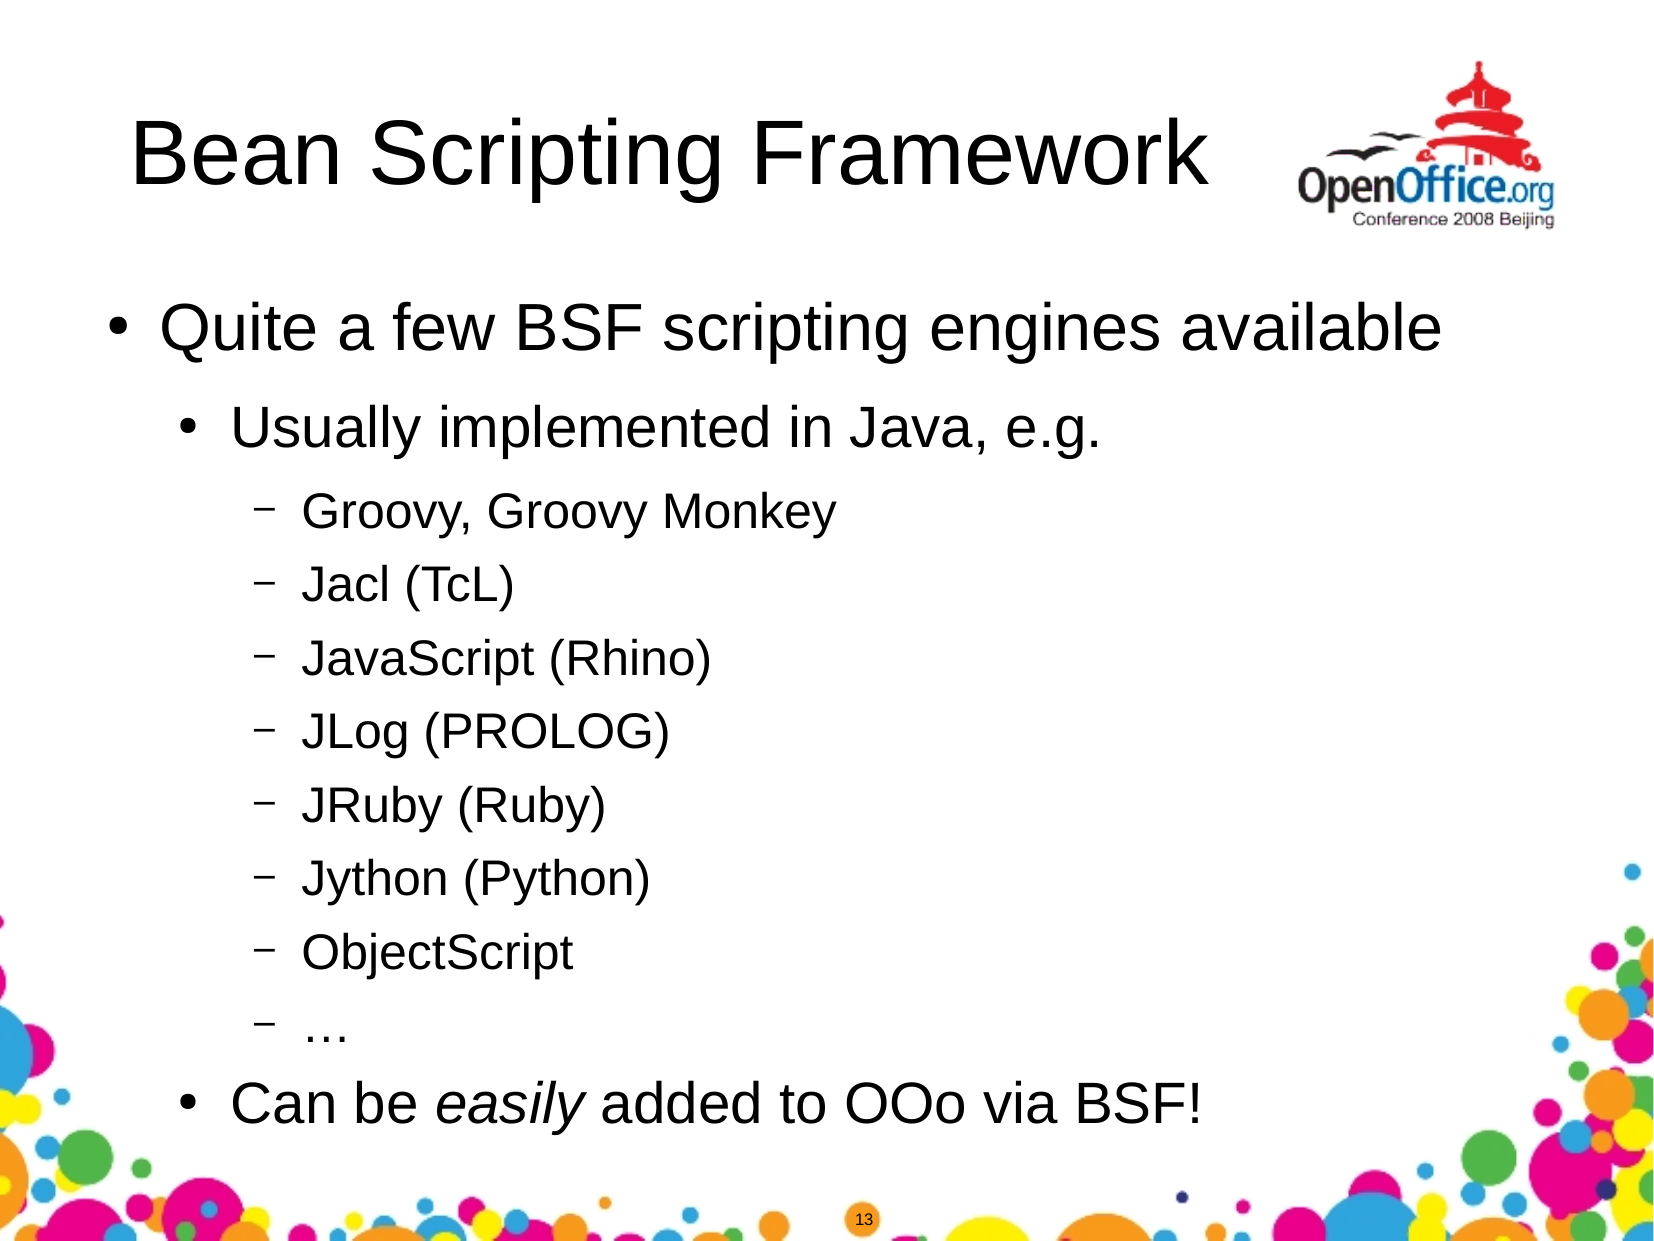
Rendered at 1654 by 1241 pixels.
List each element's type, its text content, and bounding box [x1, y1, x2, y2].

picture [0, 810, 1654, 1241]
picture [1285, 51, 1569, 250]
title Bean Scripting Framework [82, 49, 1258, 257]
list Quite a few BSF scripting engines available Usually implemented in Java, e.g. Groovy, Groovy Monkey Jacl (TcL) JavaScript (Rhino) JLog (PROLOG) JRuby (Ruby) Jython (Python) ObjectScript … Can be easily added to OOo via BSF! [88, 290, 1577, 1183]
